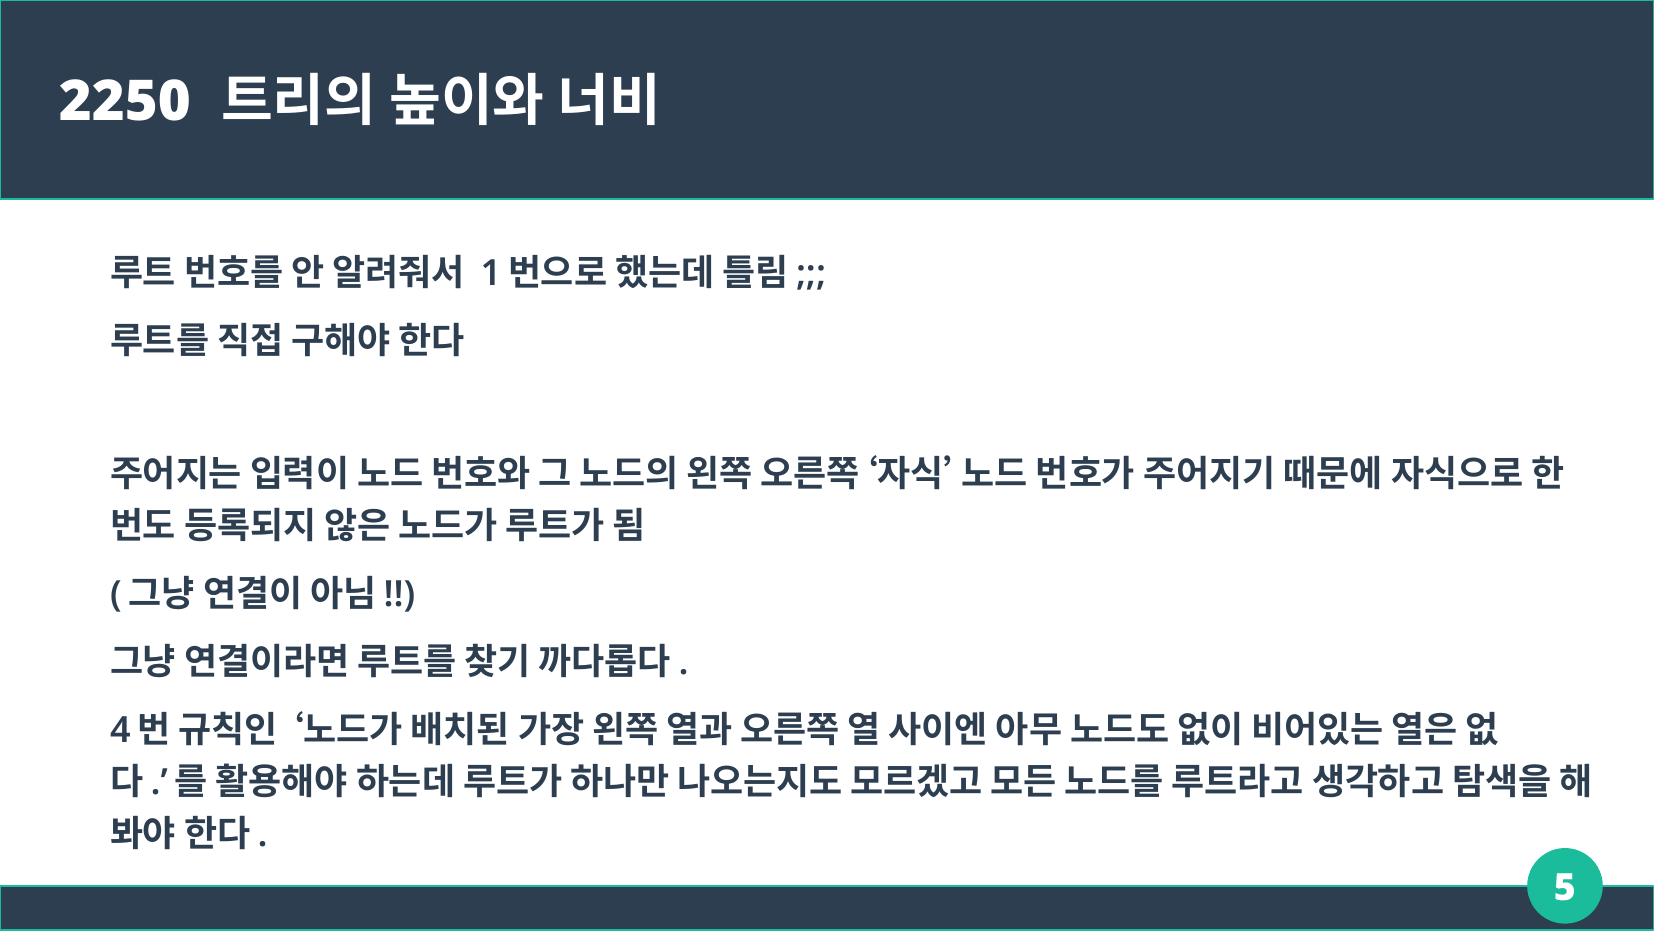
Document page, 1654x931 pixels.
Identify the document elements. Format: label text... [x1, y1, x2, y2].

list 루트 번호를 안 알려줘서 1번으로 했는데 틀림;;; 루트를 직접 구해야 한다 주어지는 입력이 노드 번호와 그 노드의 왼쪽 오른쪽‘자식’노드 번호가 주어지기 때문에 자식으로 한 번도 등록되지 않은 노드가 루트가 됨 (그냥 연결이 아님!!) 그냥 연결이라면 루트를 찾기 까다롭다. 4번 규칙인 ‘노드가 배치된 가장 왼쪽 열과 오른쪽 열 사이엔 아무 노드도 없이 비어있는 열은 없다.’를 활용해야 하는데 루트가 하나만 나오는지도 모르겠고 모든 노드를 루트라고 생각하고 탐색을 해 봐야 한다. [59, 243, 1595, 864]
title 2250 트리의 높이와 너비 [59, 37, 1595, 155]
